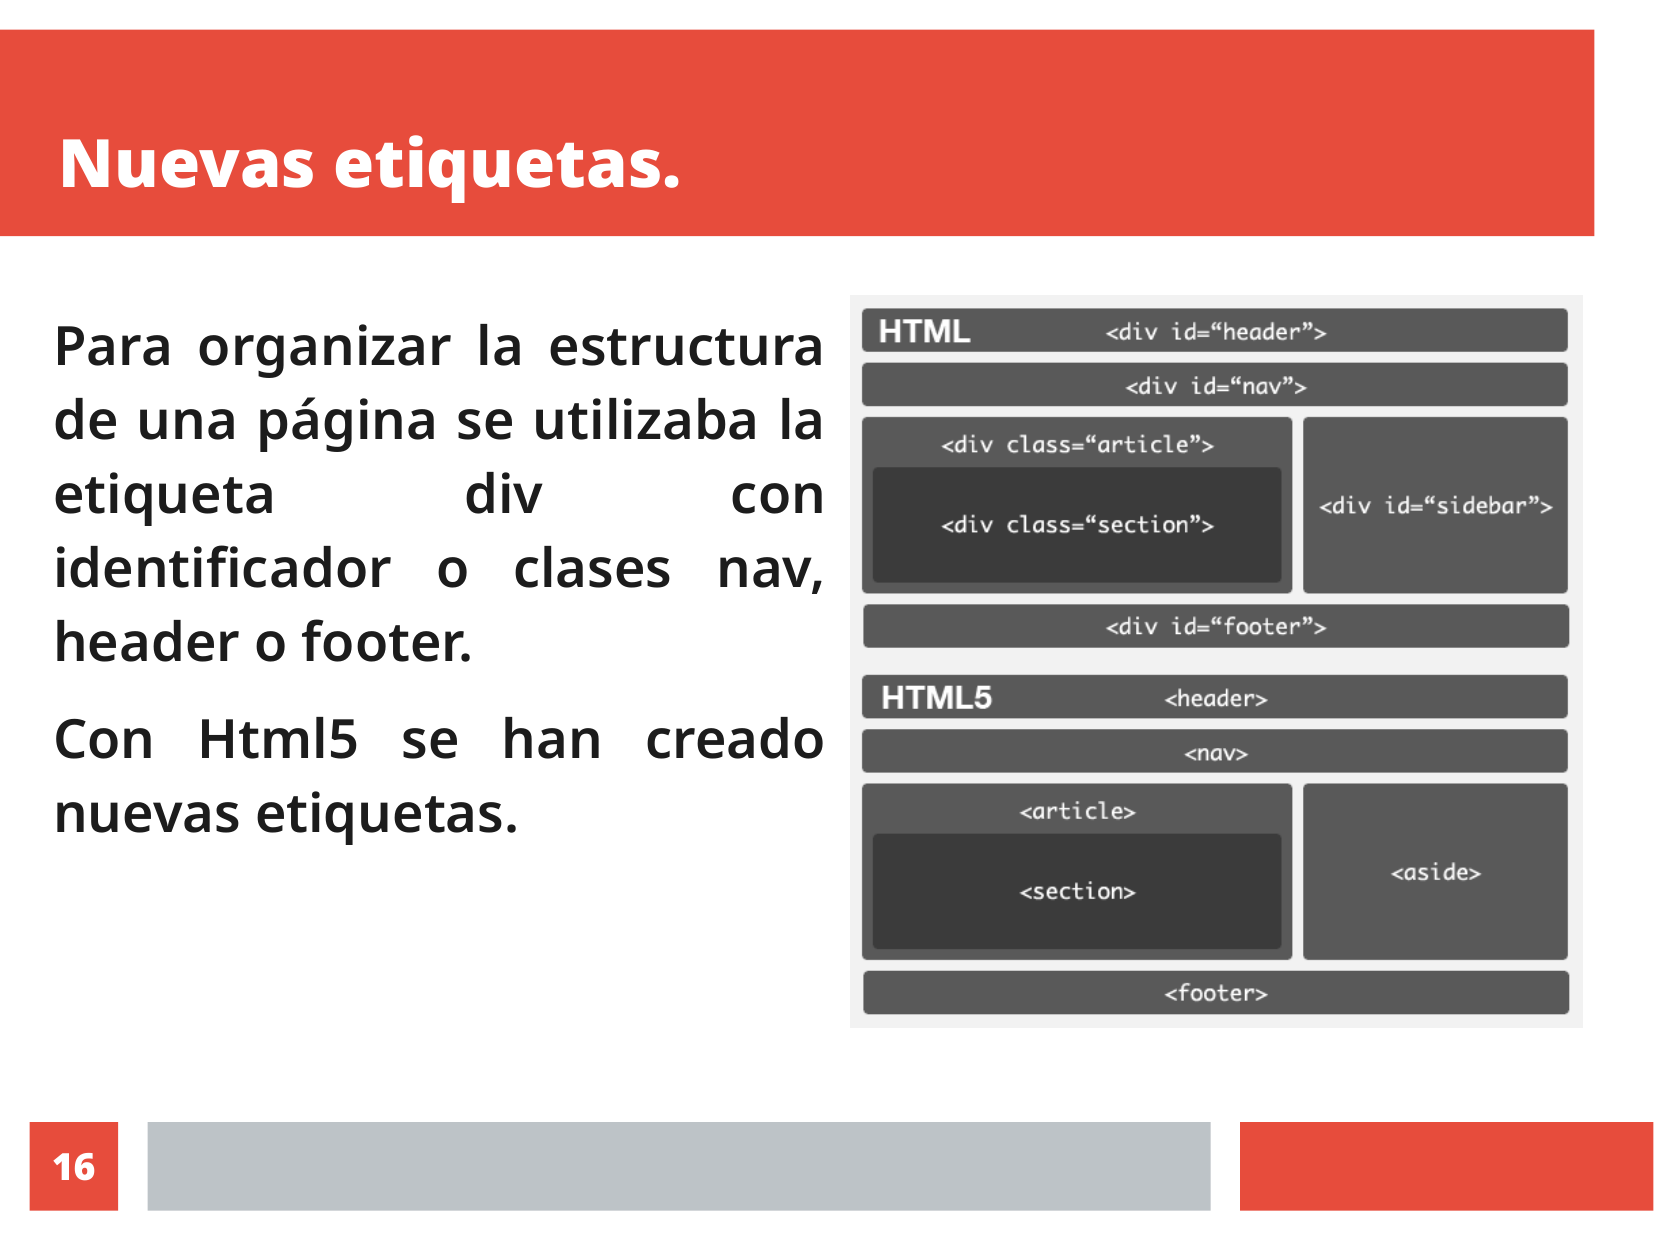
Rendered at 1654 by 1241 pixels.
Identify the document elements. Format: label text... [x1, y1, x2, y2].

list Para organizar la estructura de una página se utilizaba la etiqueta div con identificador o clases nav, header o footer. Con Html5 se han creado nuevas etiquetas. [53, 307, 827, 1040]
title Nuevas etiquetas. [59, 59, 1595, 207]
picture [850, 295, 1583, 1028]
